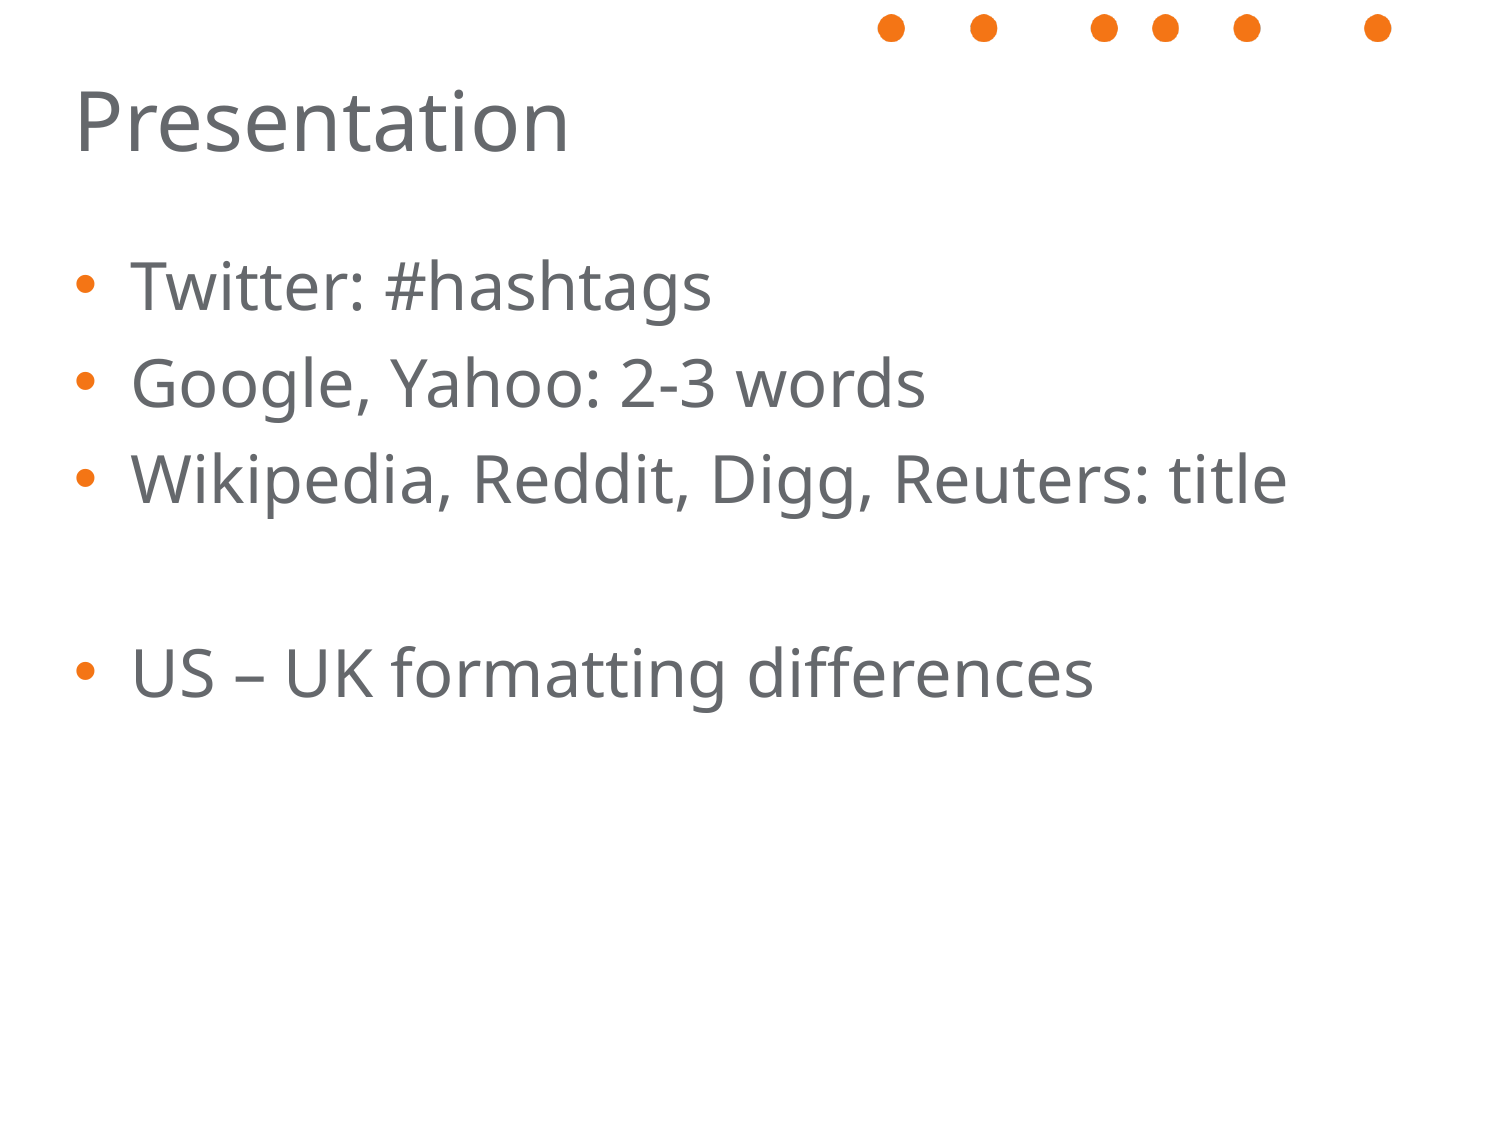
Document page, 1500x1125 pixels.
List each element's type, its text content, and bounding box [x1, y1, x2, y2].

picture [850, 14, 1441, 42]
list Twitter: #hashtags Google, Yahoo: 2-3 words Wikipedia, Reddit, Digg, Reuters: title US – UK formatting differences [59, 236, 1441, 1063]
title Presentation [59, 59, 1441, 178]
